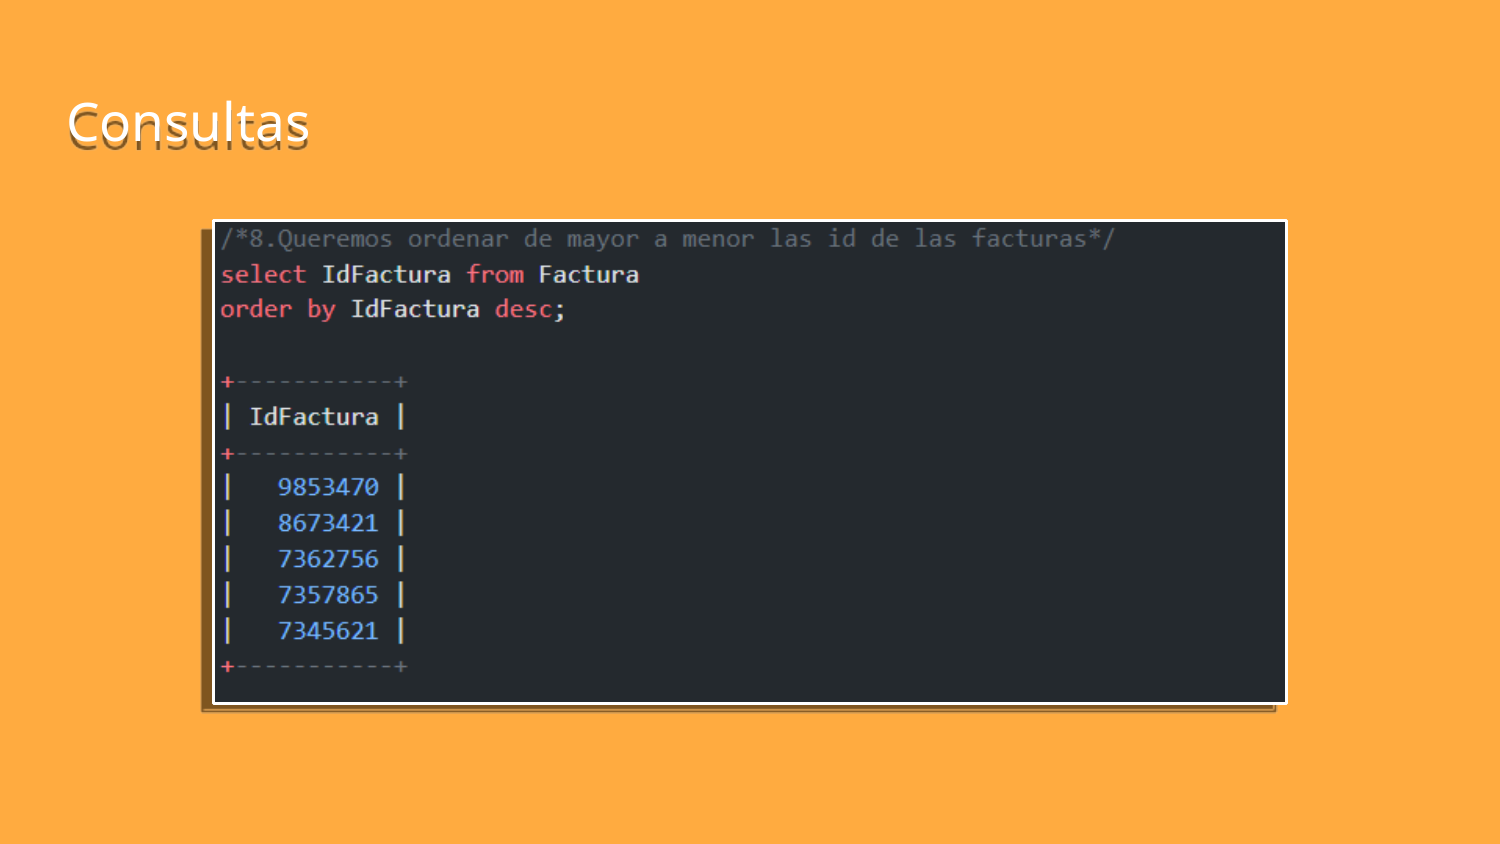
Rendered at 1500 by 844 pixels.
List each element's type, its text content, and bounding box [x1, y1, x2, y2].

title Consultas [51, 72, 1449, 167]
list [51, 189, 1449, 750]
picture [214, 222, 1286, 703]
